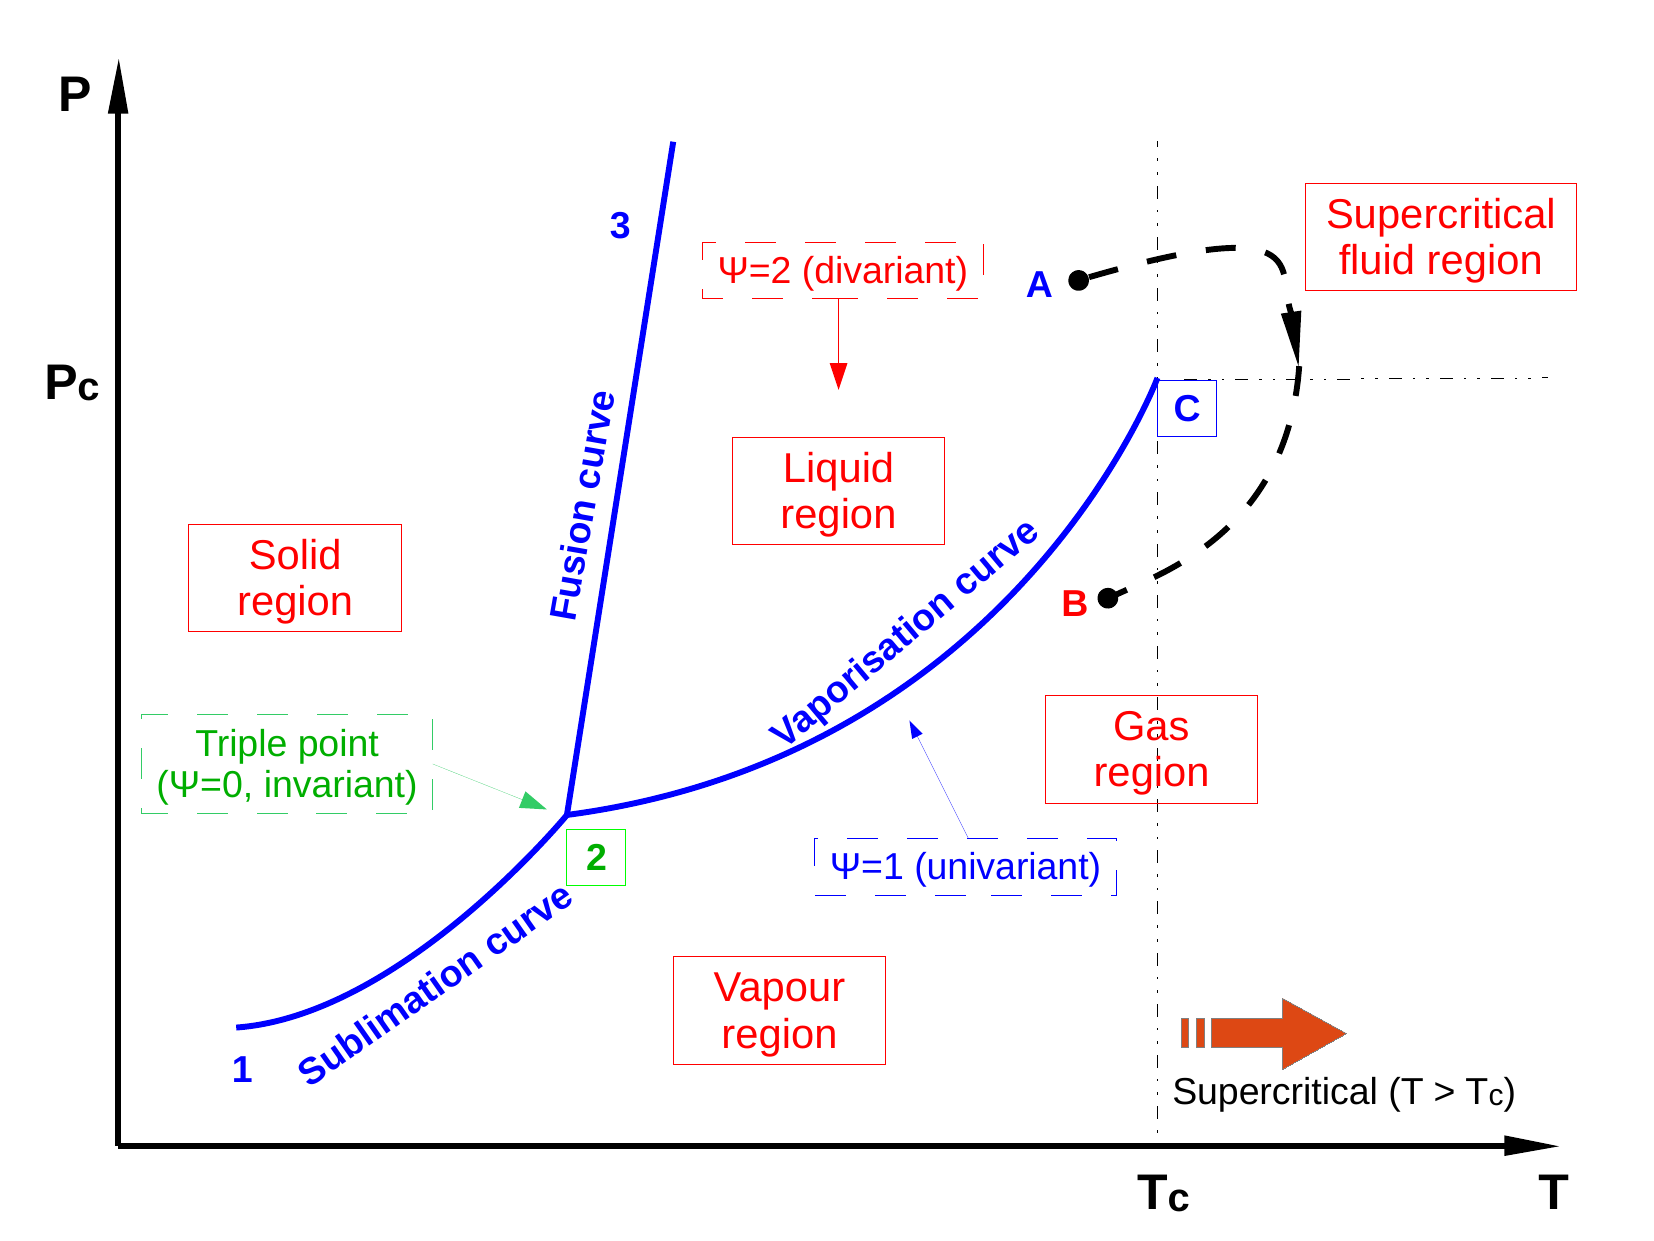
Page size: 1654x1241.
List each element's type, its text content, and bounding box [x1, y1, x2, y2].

text_box Supercritical (T > Tc) [1157, 1062, 1531, 1126]
text_box Tc [1122, 1157, 1205, 1236]
text_box T [1523, 1157, 1584, 1229]
text_box Vapour region [673, 956, 886, 1065]
text_box [1181, 1018, 1189, 1048]
text_box Ψ=2 (divariant) [702, 242, 984, 299]
text_box Sublimation curve [273, 859, 597, 1110]
text_box A [1009, 256, 1069, 313]
text_box Solid region [188, 524, 402, 632]
text_box Supercritical fluid region [1305, 183, 1577, 291]
text_box [1211, 998, 1347, 1062]
text_box P [43, 59, 107, 130]
text_box 3 [590, 197, 650, 254]
text_box C [1157, 380, 1217, 437]
text_box Gas region [1045, 695, 1258, 804]
text_box Triple point (Ψ=0, invariant) [141, 714, 433, 814]
text_box B [1045, 574, 1105, 632]
text_box Pc [29, 346, 115, 426]
text_box Vaporisation curve [746, 493, 1063, 772]
text_box [1196, 1018, 1205, 1048]
text_box 1 [212, 1041, 272, 1099]
text_box 2 [566, 829, 626, 886]
text_box Liquid region [732, 437, 945, 545]
text_box Fusion curve [531, 370, 634, 640]
text_box Ψ=1 (univariant) [814, 838, 1117, 896]
